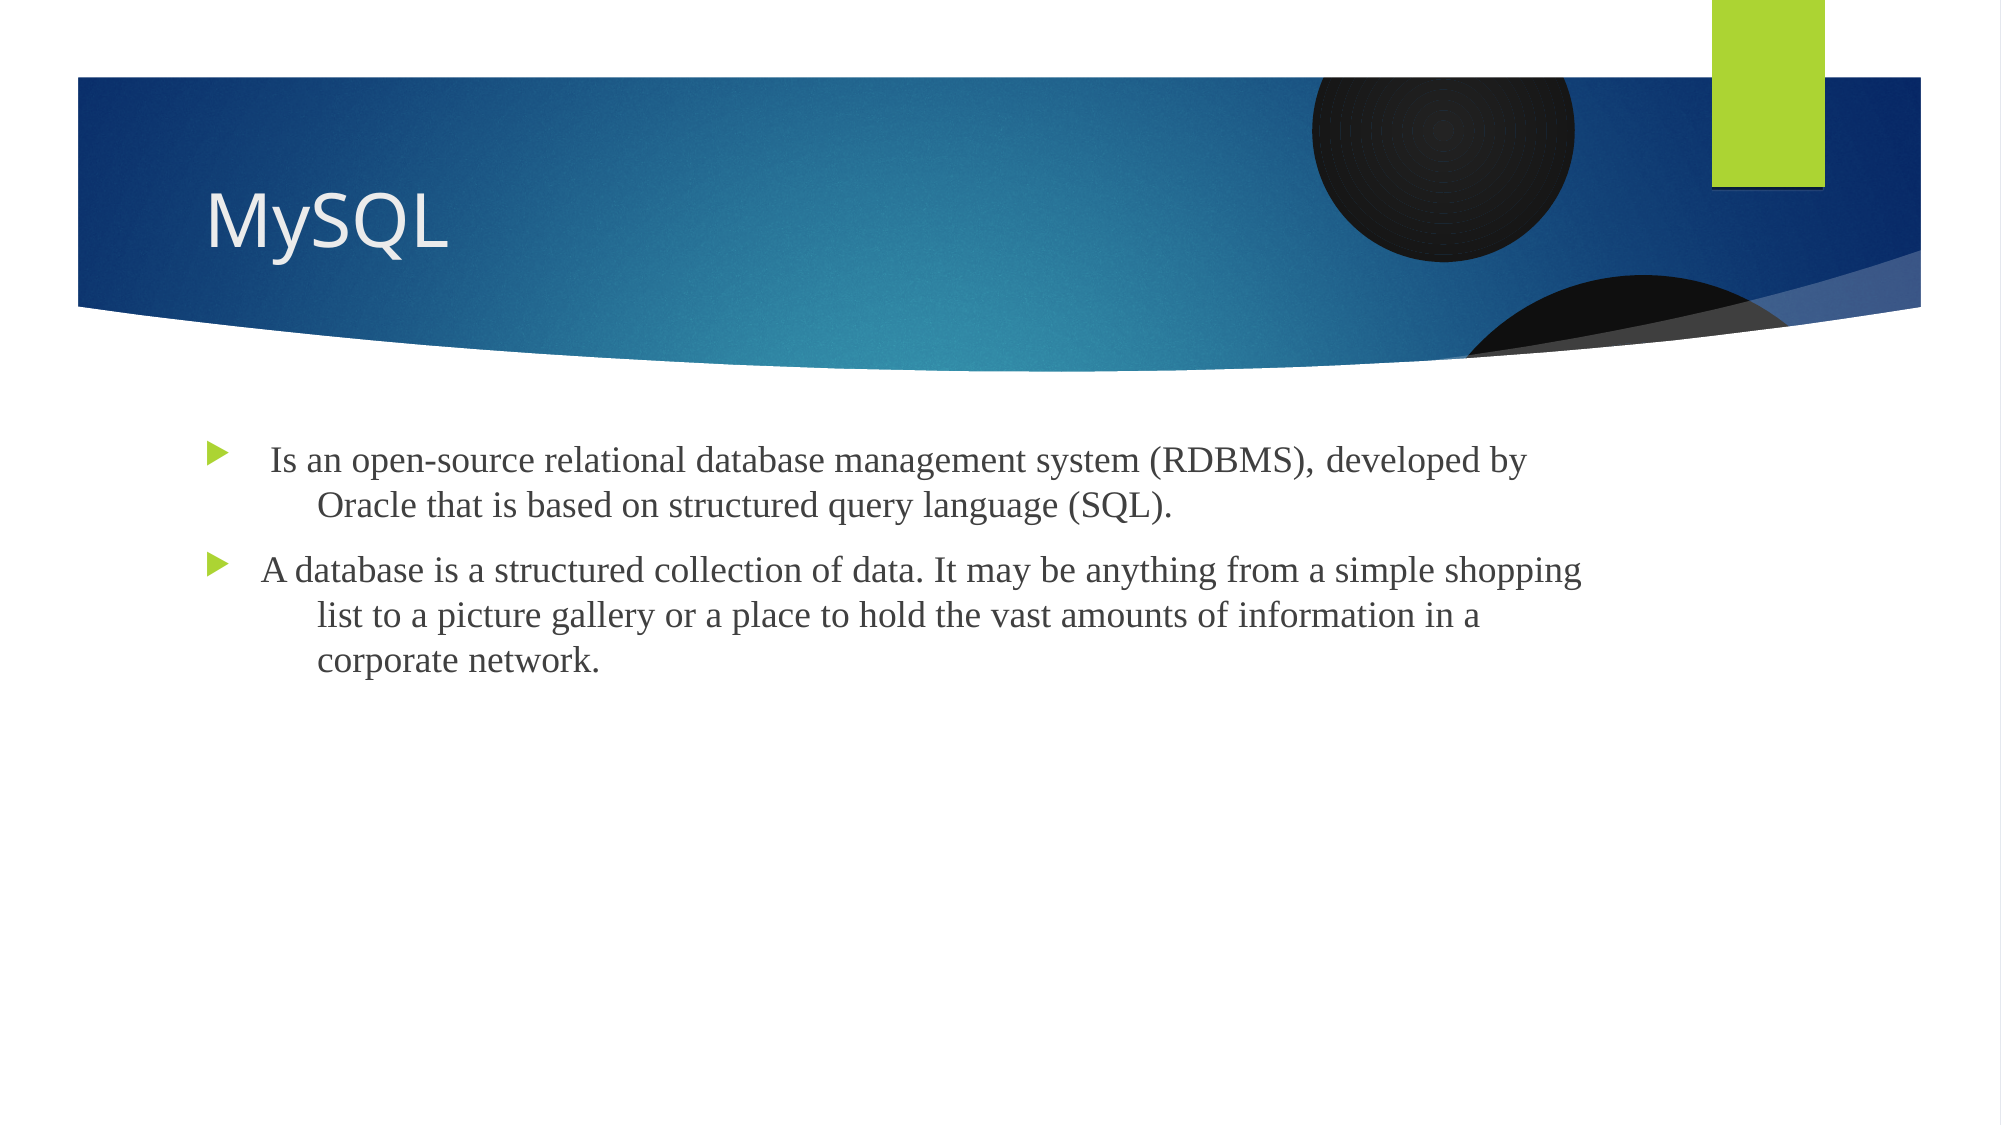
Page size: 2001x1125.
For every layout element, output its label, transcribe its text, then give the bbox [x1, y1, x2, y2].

title MySQL [189, 159, 1627, 276]
list Is an open-source relational database management system (RDBMS), developed by Oracle that is based on structured query language (SQL). A database is a structured collection of data. It may be anything from a simple shopping list to a picture gallery or a place to hold the vast amounts of information in a corporate network. [189, 427, 1627, 988]
